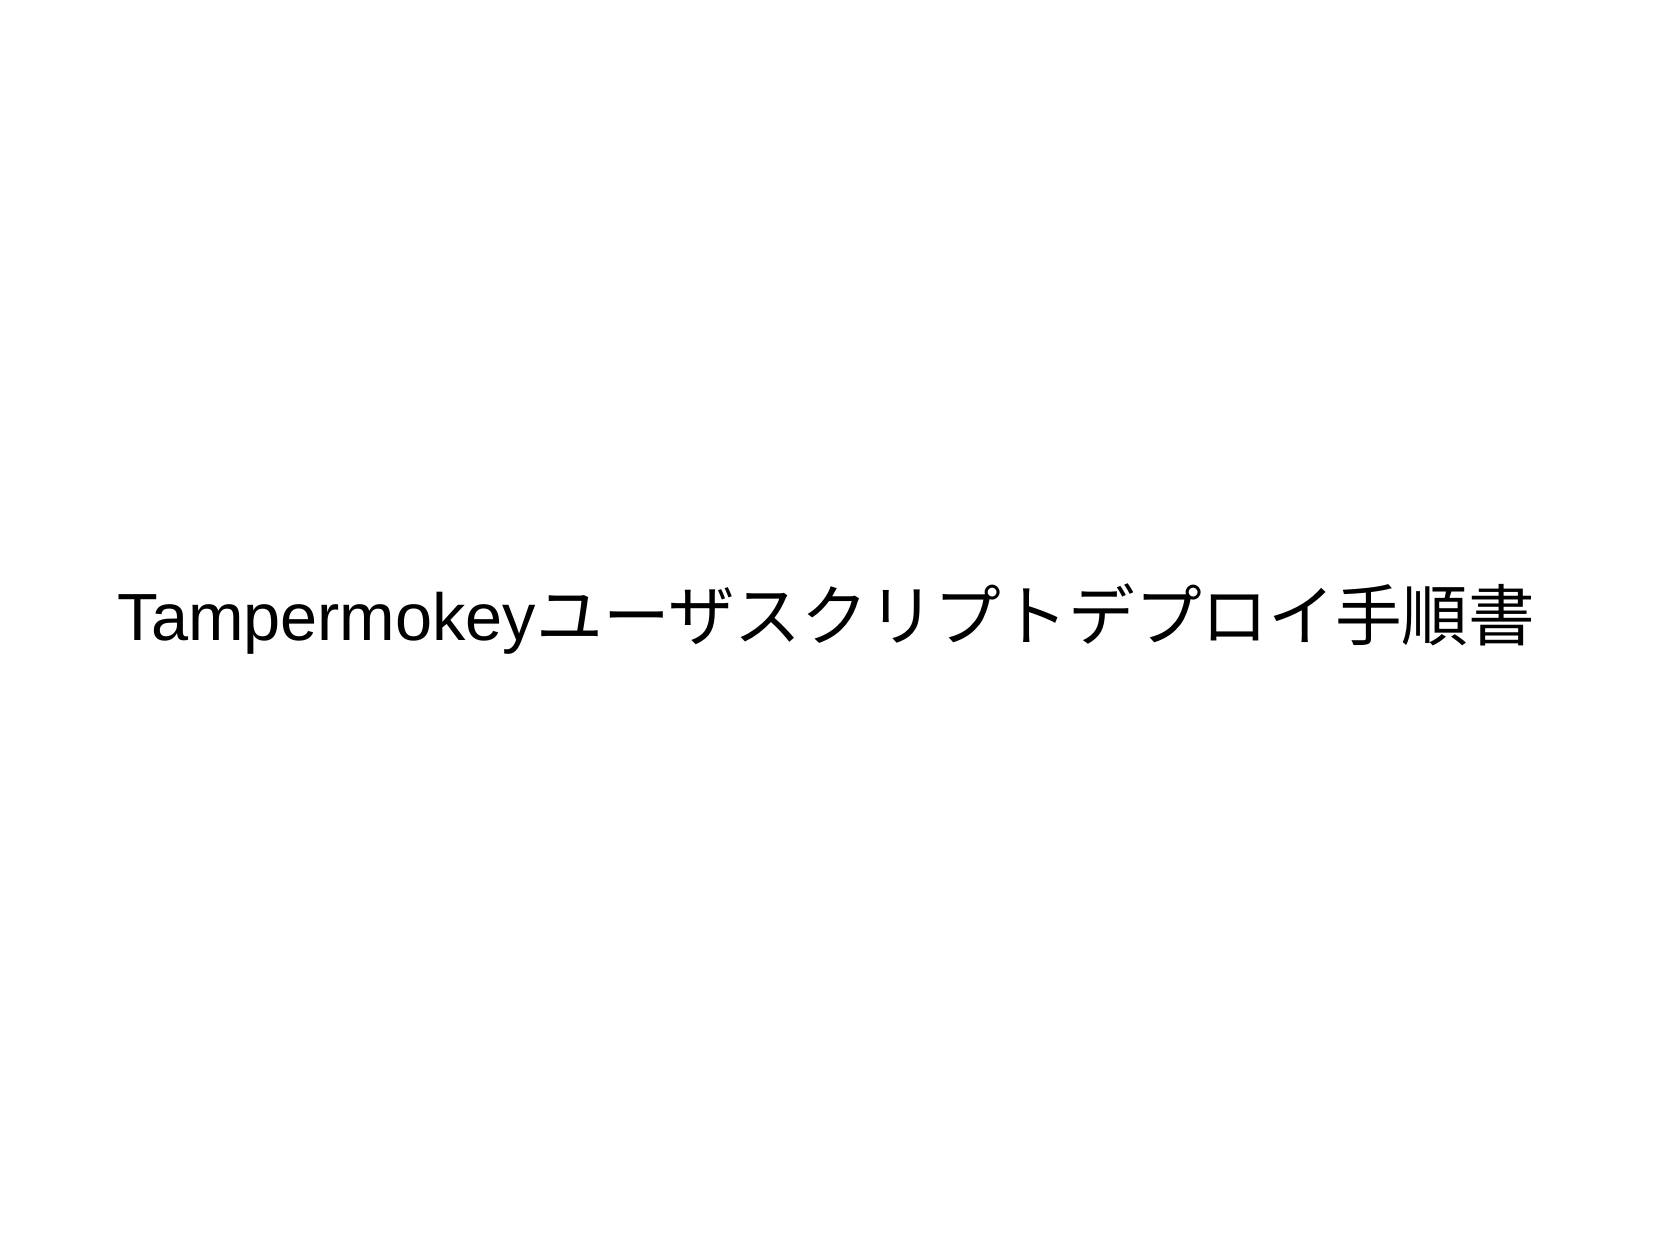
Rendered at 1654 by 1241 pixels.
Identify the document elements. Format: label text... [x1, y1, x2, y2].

title Tampermokeyユーザスクリプトデプロイ手順書 [82, 507, 1571, 715]
